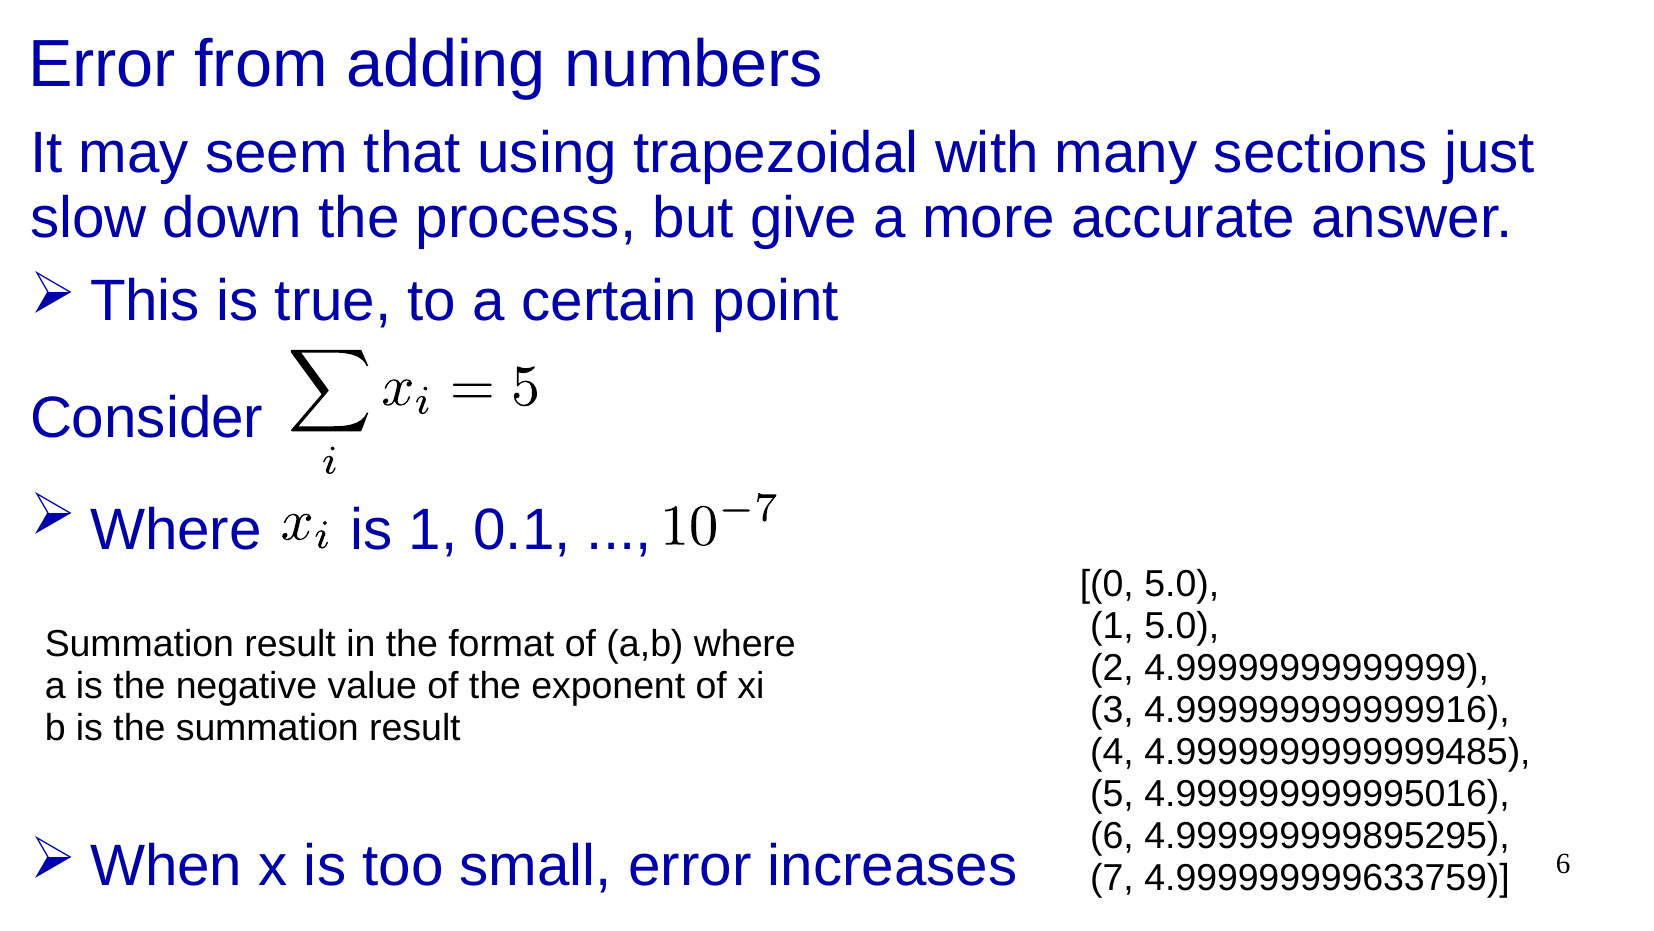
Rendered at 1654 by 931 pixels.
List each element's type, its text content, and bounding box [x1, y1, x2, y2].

list It may seem that using trapezoidal with many sections just slow down the process, but give a more accurate answer. This is true, to a certain point Consider Where is 1, 0.1, ..., When x is too small, error increases [30, 120, 1645, 916]
text_box [660, 493, 778, 546]
text_box [287, 343, 541, 475]
text_box [(0, 5.0), (1, 5.0), (2, 4.99999999999999), (3, 4.999999999999916), (4, 4.9999999999999485), (5, 4.999999999995016), (6, 4.999999999895295), (7, 4.999999999633759)] [1065, 555, 1576, 916]
title Error from adding numbers [28, 21, 1626, 106]
text_box Summation result in the format of (a,b) where a is the negative value of the exponent of xi b is the summation result [30, 615, 841, 796]
text_box [280, 513, 331, 549]
